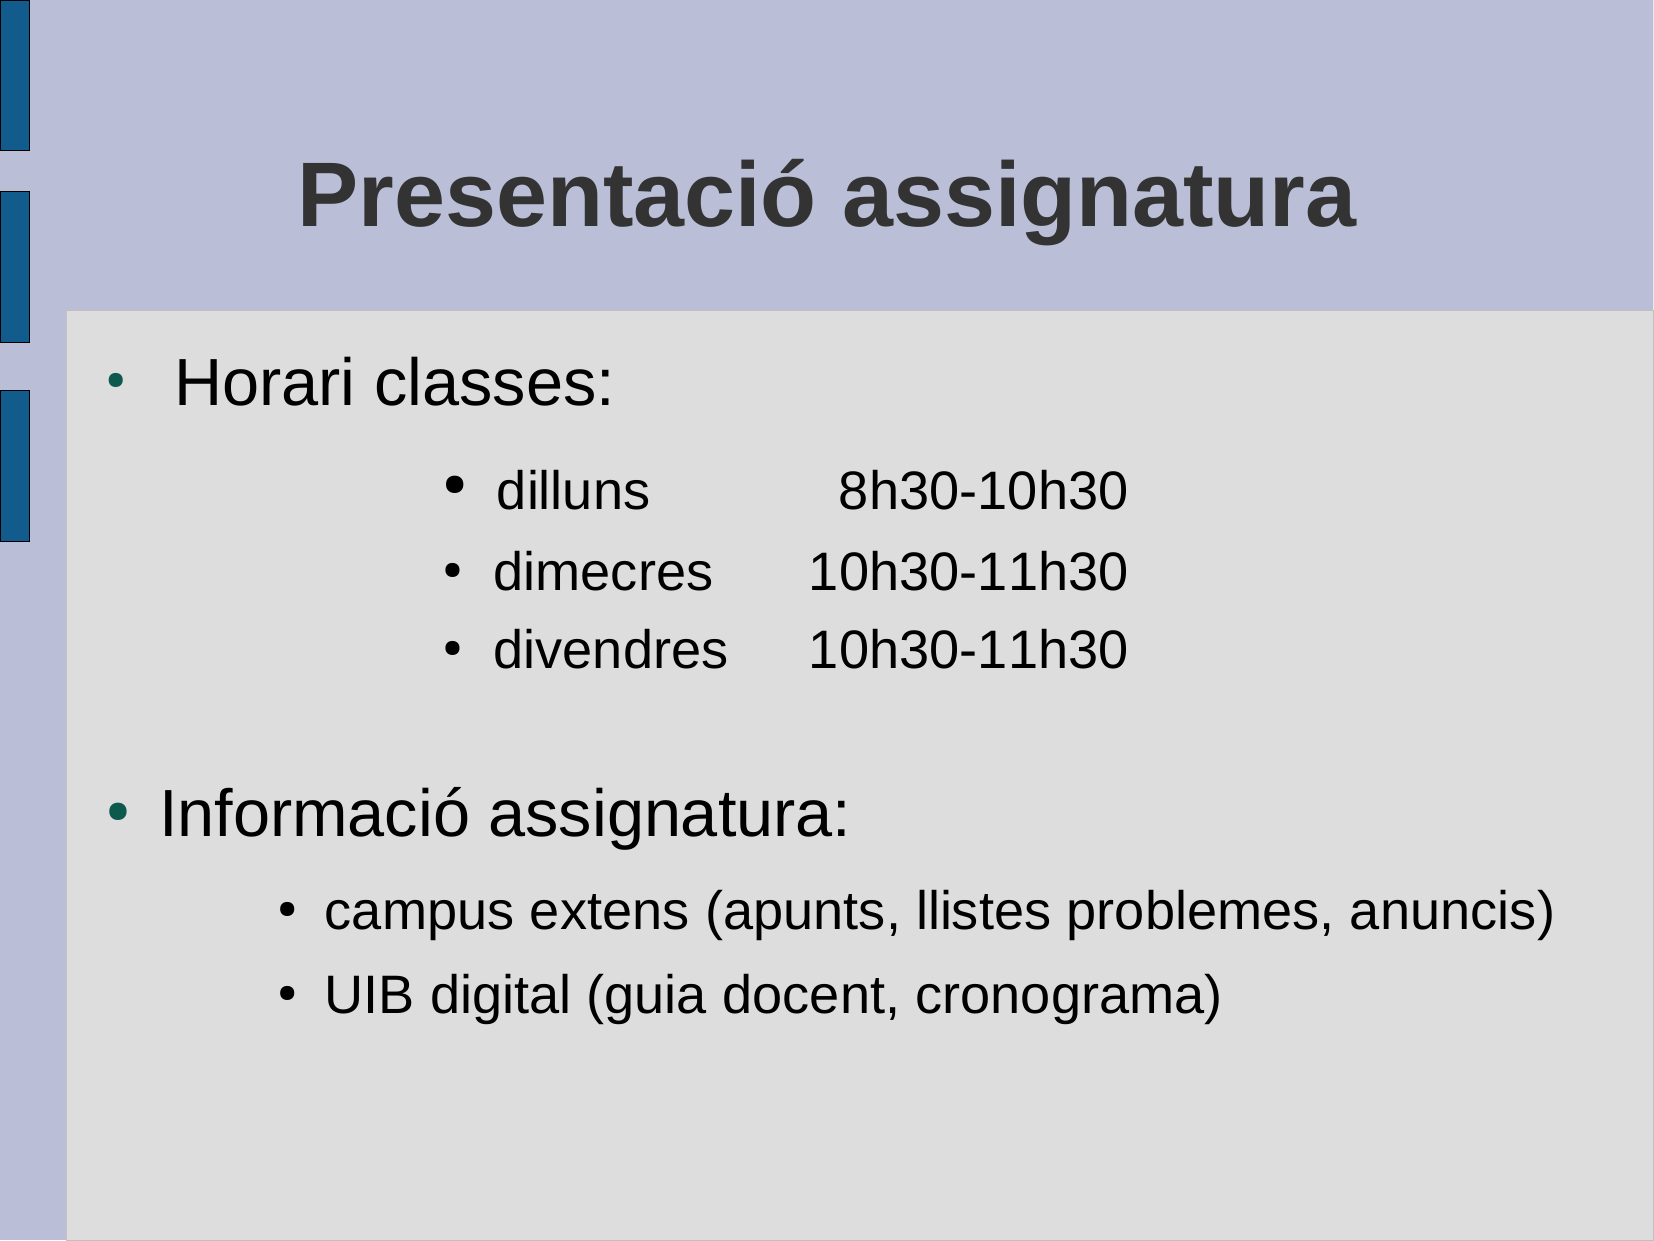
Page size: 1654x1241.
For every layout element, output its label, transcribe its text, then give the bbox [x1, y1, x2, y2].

list Horari classes: dilluns 8h30-10h30 dimecres 10h30-11h30 divendres 10h30-11h30 Informació assignatura: campus extens (apunts, llistes problemes, anuncis) UIB digital (guia docent, cronograma) [88, 344, 1654, 1112]
title Presentació assignatura [121, 91, 1534, 299]
